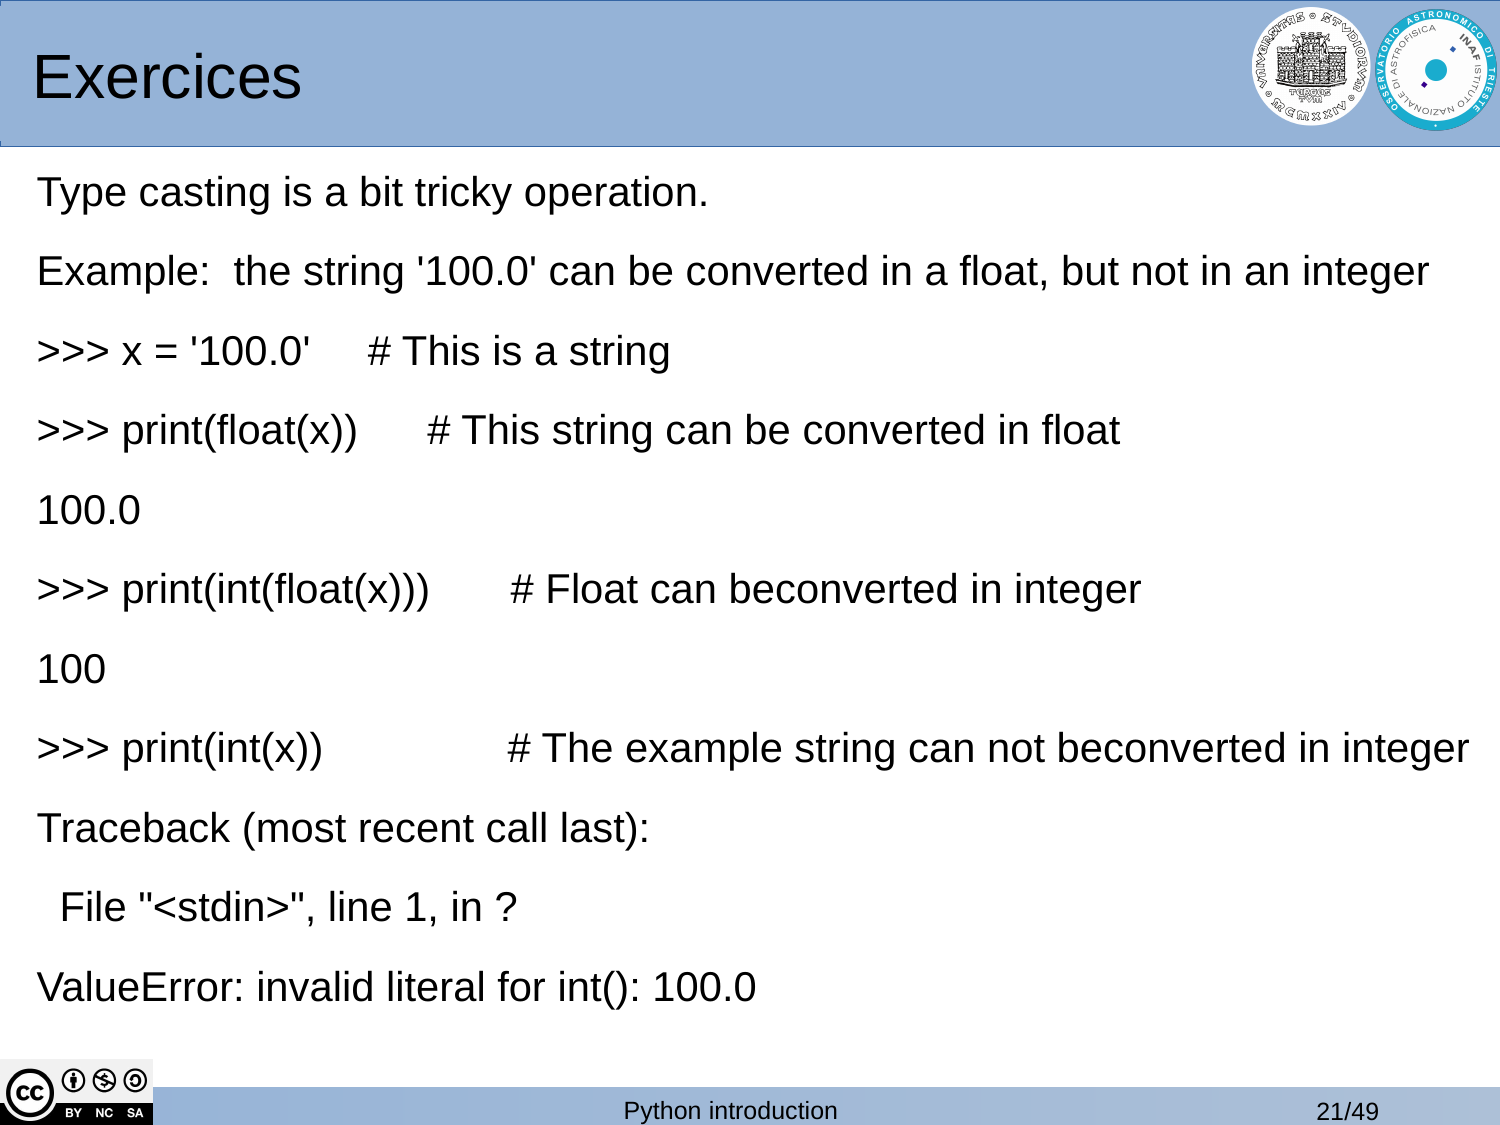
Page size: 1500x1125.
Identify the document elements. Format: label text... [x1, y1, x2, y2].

picture [1252, 0, 1500, 156]
list Type casting is a bit tricky operation. Example: the string '100.0' can be converted in a float, but not in an integer >>> x = '100.0' # This is a string >>> print(float(x)) # This string can be converted in float 100.0 >>> print(int(float(x))) # Float can beconverted in integer 100 >>> print(int(x)) # The example string can not beconverted in integer Traceback (most recent call last): File "<stdin>", line 1, in ? ValueError: invalid literal for int(): 100.0 [21, 156, 1490, 1030]
text_box Exercices [0, 5, 1243, 141]
picture [0, 1059, 153, 1125]
